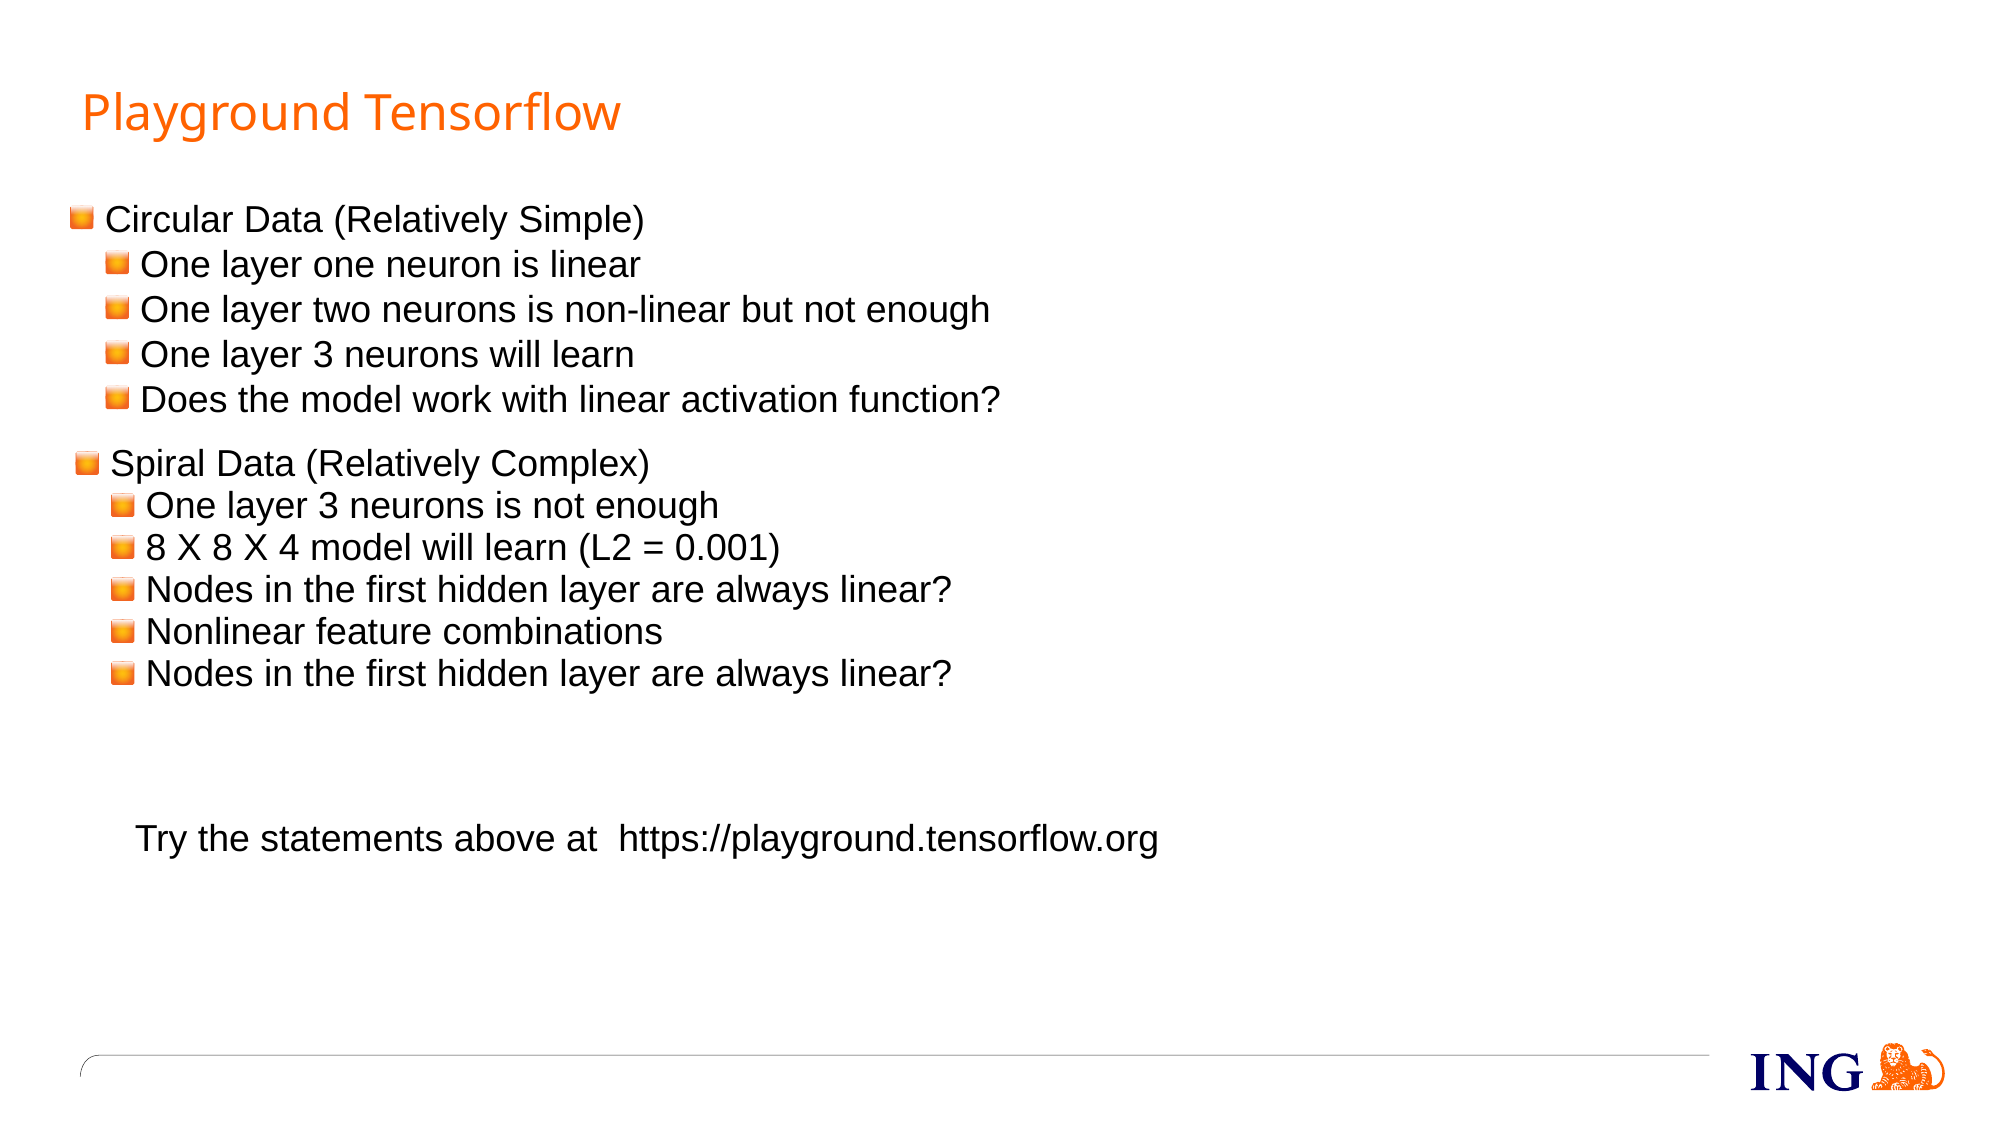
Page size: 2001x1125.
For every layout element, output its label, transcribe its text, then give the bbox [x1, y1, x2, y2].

text_box Circular Data (Relatively Simple) One layer one neuron is linear One layer two neurons is non-linear but not enough One layer 3 neurons will learn Does the model work with linear activation function? [69, 194, 1950, 338]
text_box Spiral Data (Relatively Complex) One layer 3 neurons is not enough 8 X 8 X 4 model will learn (L2 = 0.001) Nodes in the first hidden layer are always linear? Nonlinear feature combinations Nodes in the first hidden layer are always linear? [60, 435, 1426, 744]
text_box Try the statements above at https://playground.tensorflow.org [120, 810, 1636, 909]
text_box Playground Tensorflow [81, 84, 1936, 142]
